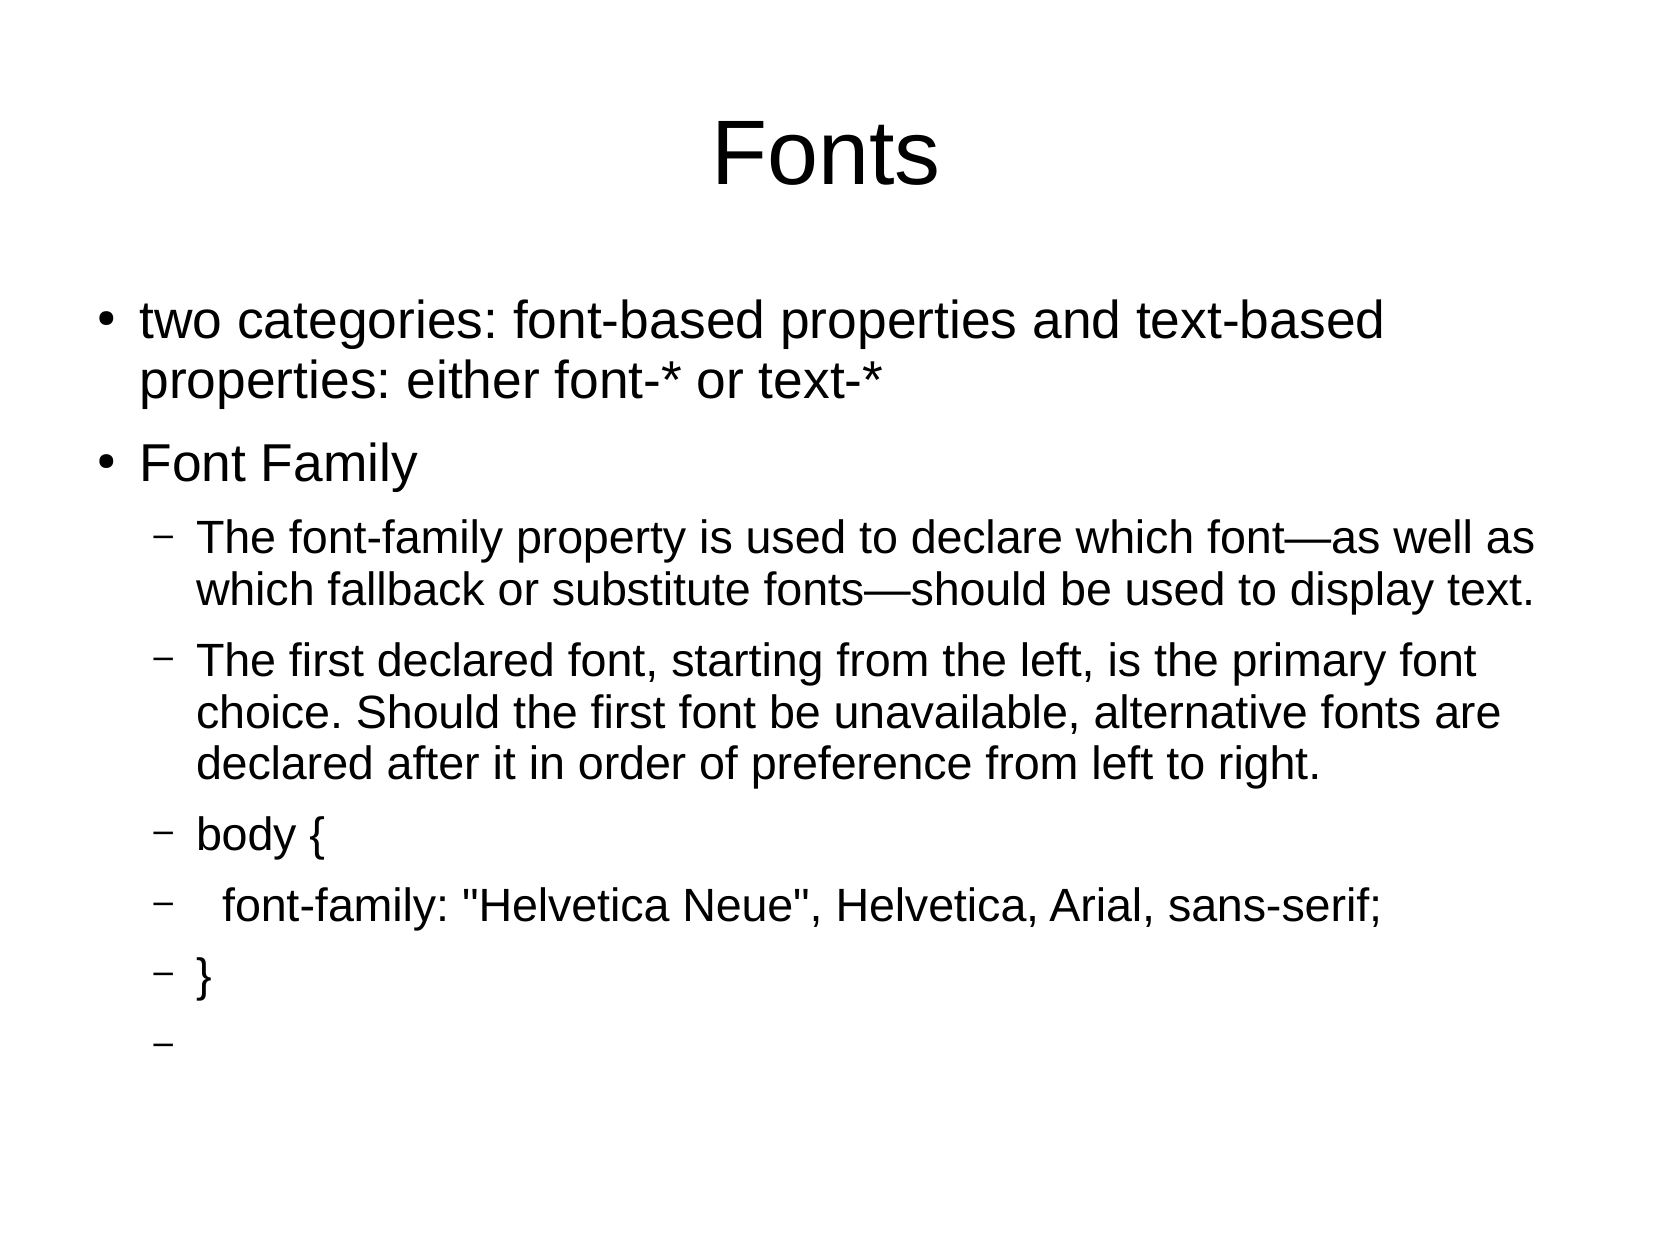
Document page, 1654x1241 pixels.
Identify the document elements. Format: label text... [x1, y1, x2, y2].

title Fonts [82, 49, 1571, 257]
list two categories: font-based properties and text-based properties: either font-* or text-* Font Family The font-family property is used to declare which font—as well as which fallback or substitute fonts—should be used to display text. The first declared font, starting from the left, is the primary font choice. Should the first font be unavailable, alternative fonts are declared after it in order of preference from left to right. body { font-family: "Helvetica Neue", Helvetica, Arial, sans-serif; } [82, 290, 1571, 1010]
